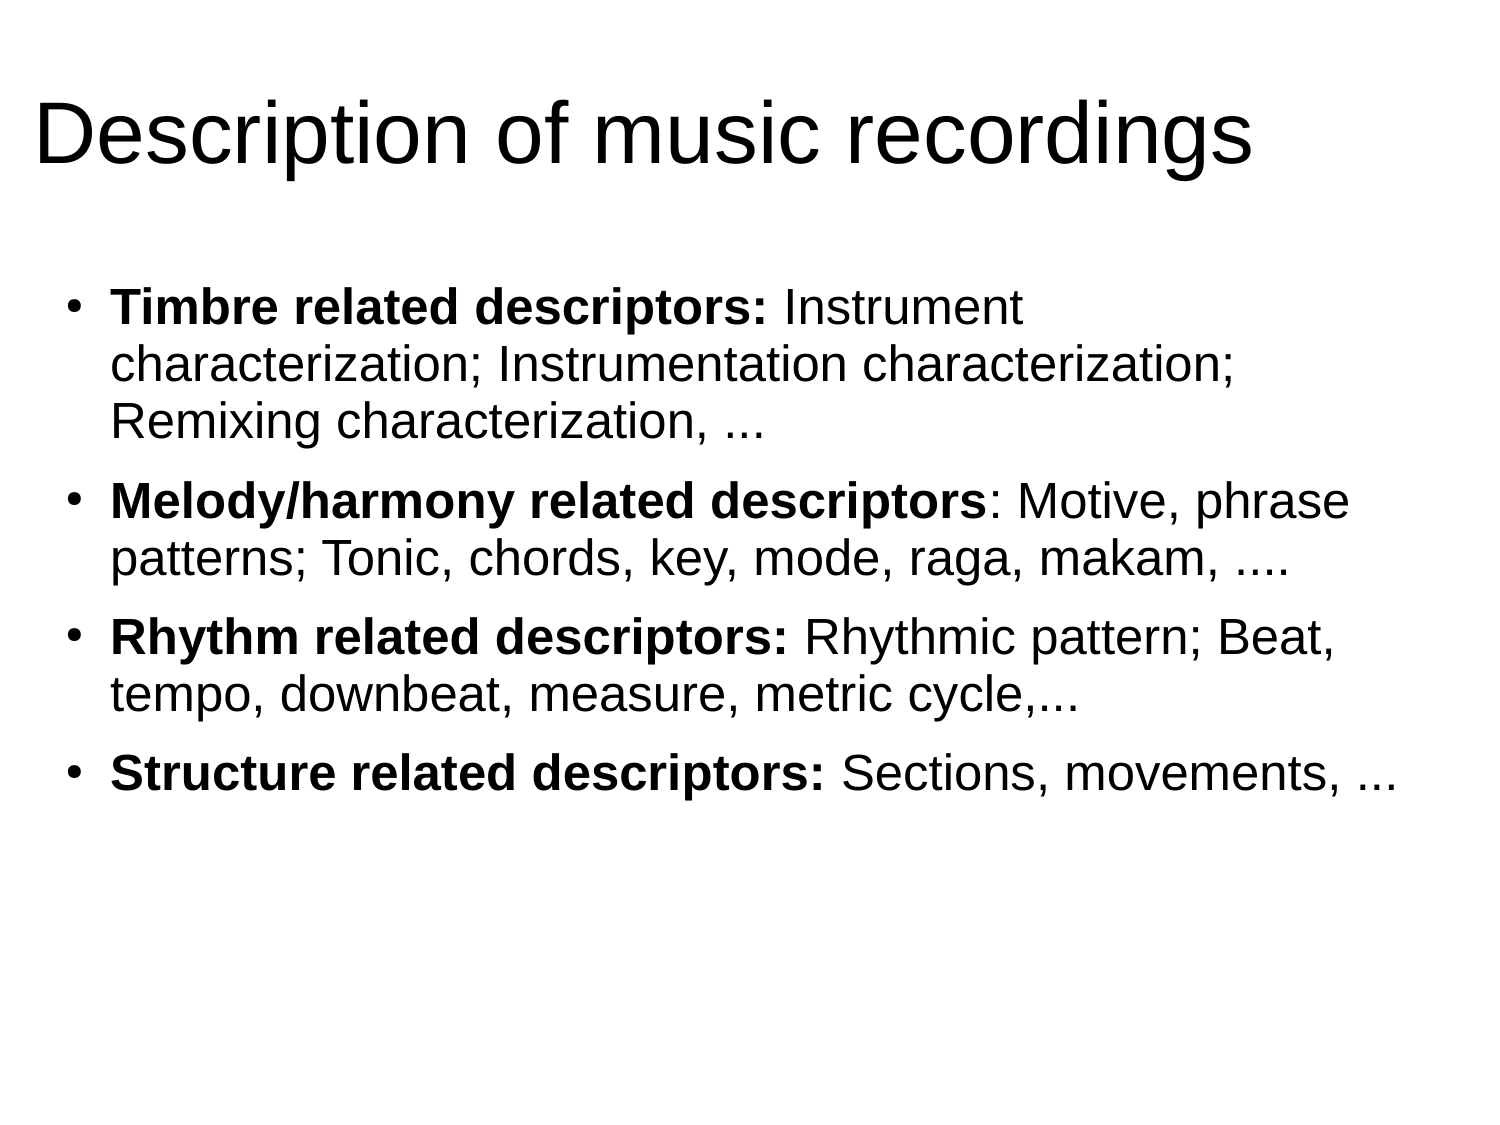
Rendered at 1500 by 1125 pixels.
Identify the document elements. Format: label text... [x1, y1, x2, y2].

title Description of music recordings [33, 38, 1384, 227]
list Timbre related descriptors: Instrument characterization; Instrumentation characterization; Remixing characterization, ... Melody/harmony related descriptors: Motive, phrase patterns; Tonic, chords, key, mode, raga, makam, .... Rhythm related descriptors: Rhythmic pattern; Beat, tempo, downbeat, measure, metric cycle,... Structure related descriptors: Sections, movements, ... [50, 278, 1401, 871]
